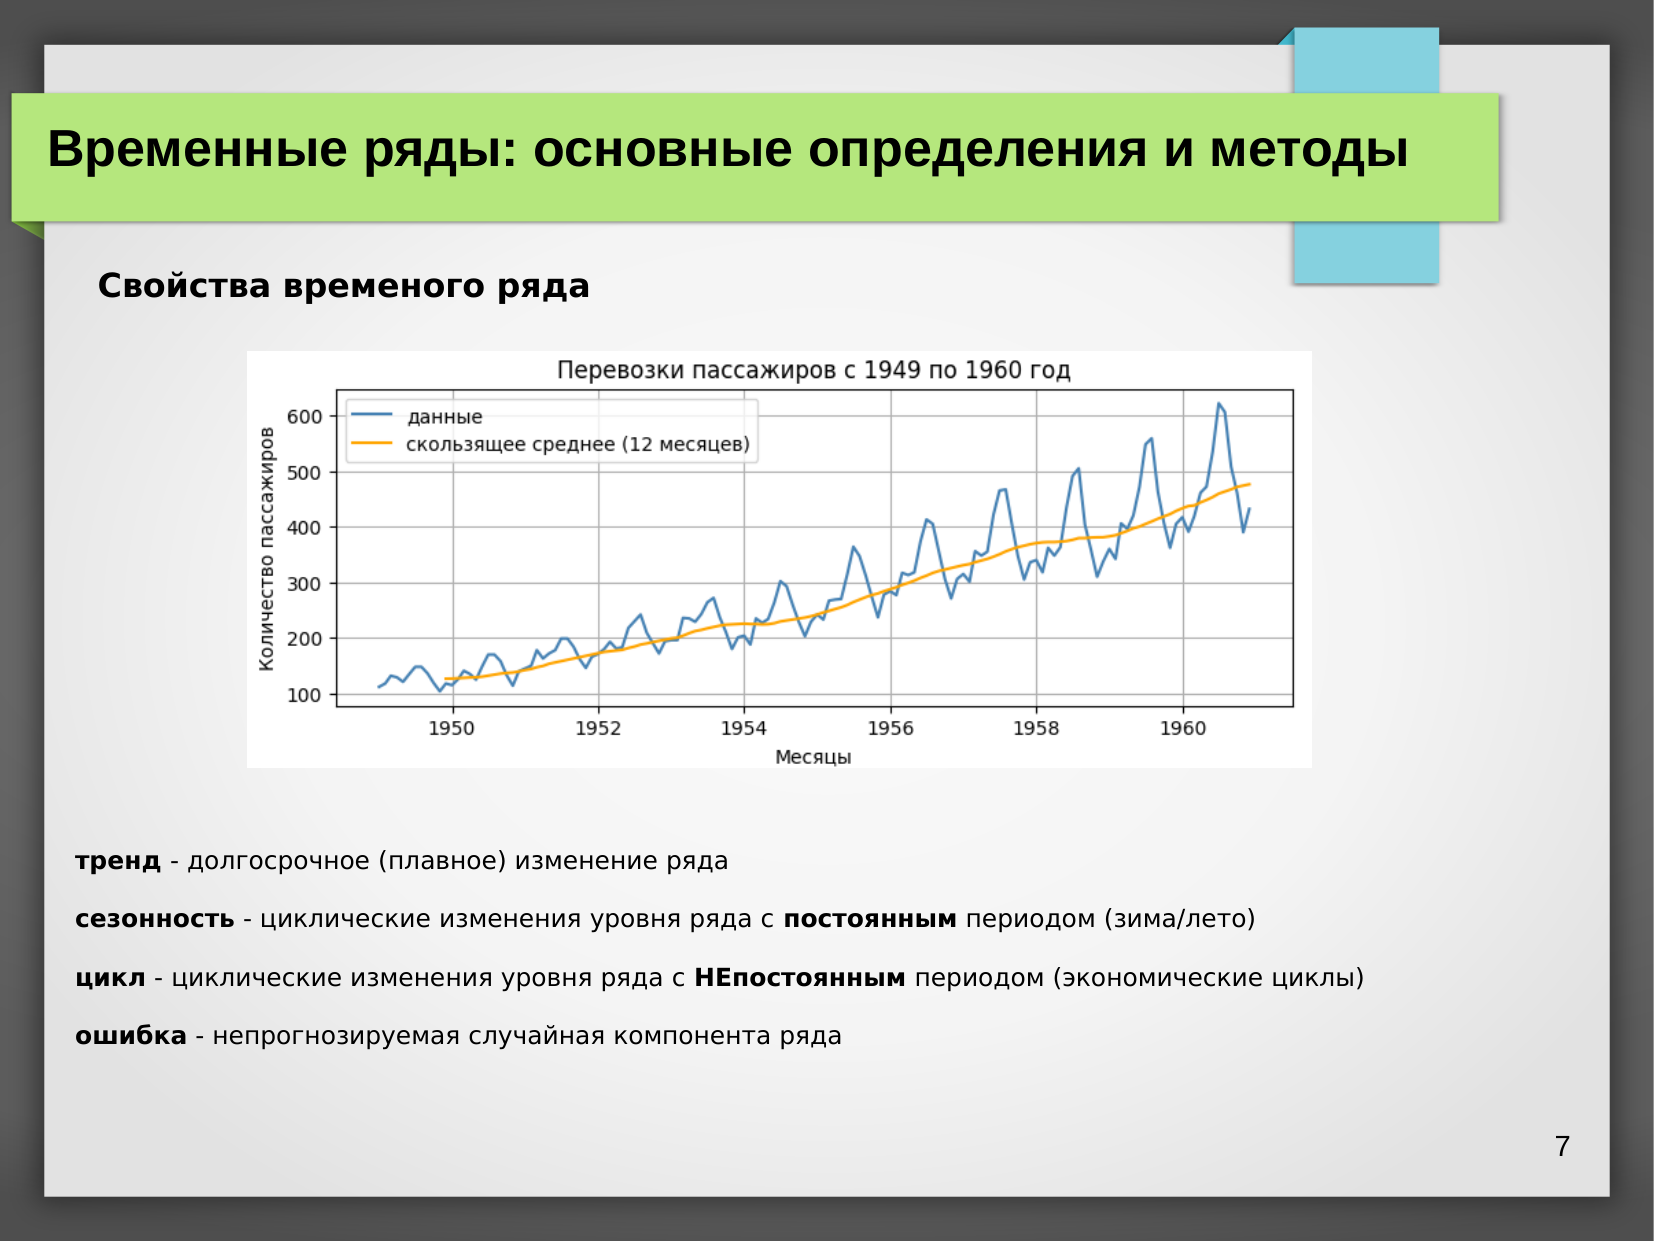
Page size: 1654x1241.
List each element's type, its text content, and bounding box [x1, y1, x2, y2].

text_box тренд - долгосрочное (плавное) изменение ряда сезонность - циклические изменения уровня ряда с постоянным периодом (зима/лето) цикл - циклические изменения уровня ряда с НЕпостоянным периодом (экономические циклы) ошибка - непрогнозируемая случайная компонента ряда [60, 838, 1607, 1099]
title Временные ряды: основные определения и методы [47, 96, 1430, 201]
picture [0, 0, 1654, 1241]
text_box Свойства временого ряда [82, 259, 993, 390]
